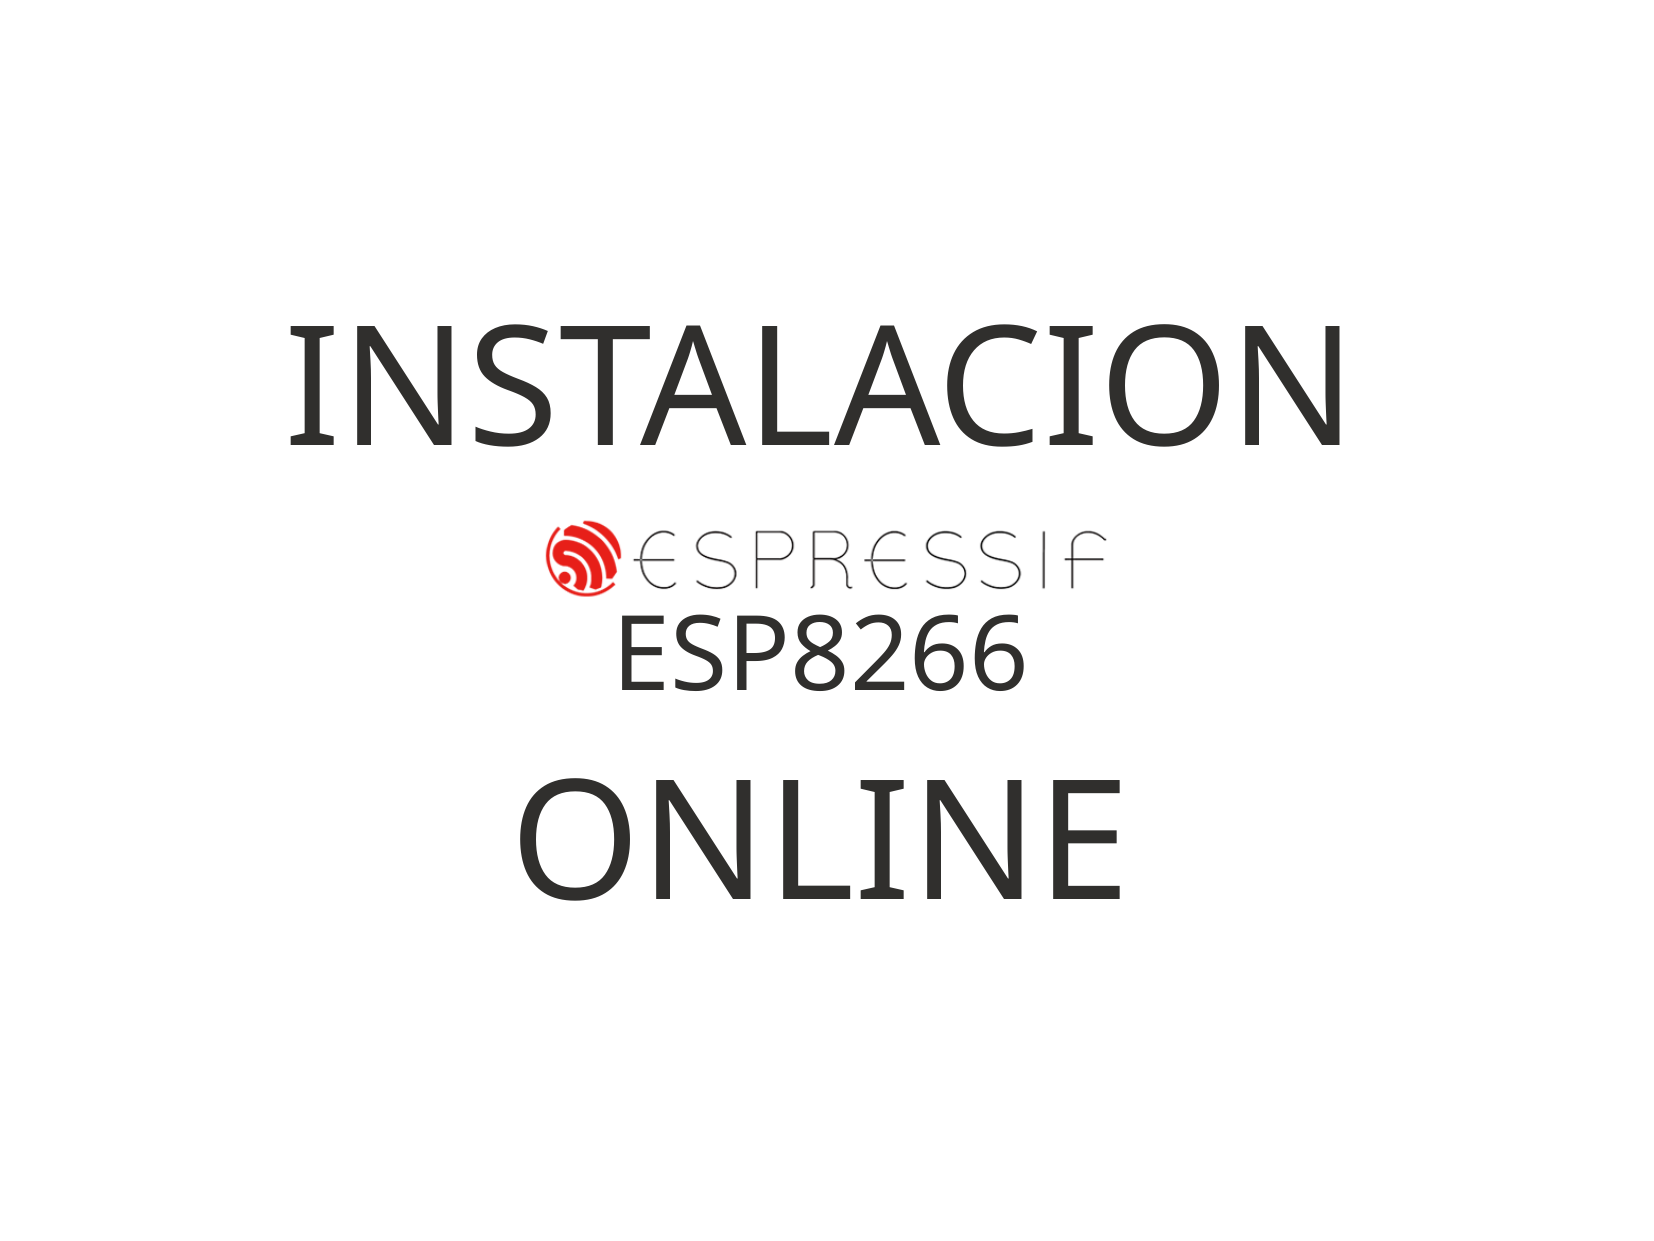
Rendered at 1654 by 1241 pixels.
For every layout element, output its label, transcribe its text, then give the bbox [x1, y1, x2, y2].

text_box INSTALACION ESP8266 ONLINE [11, 259, 1630, 980]
